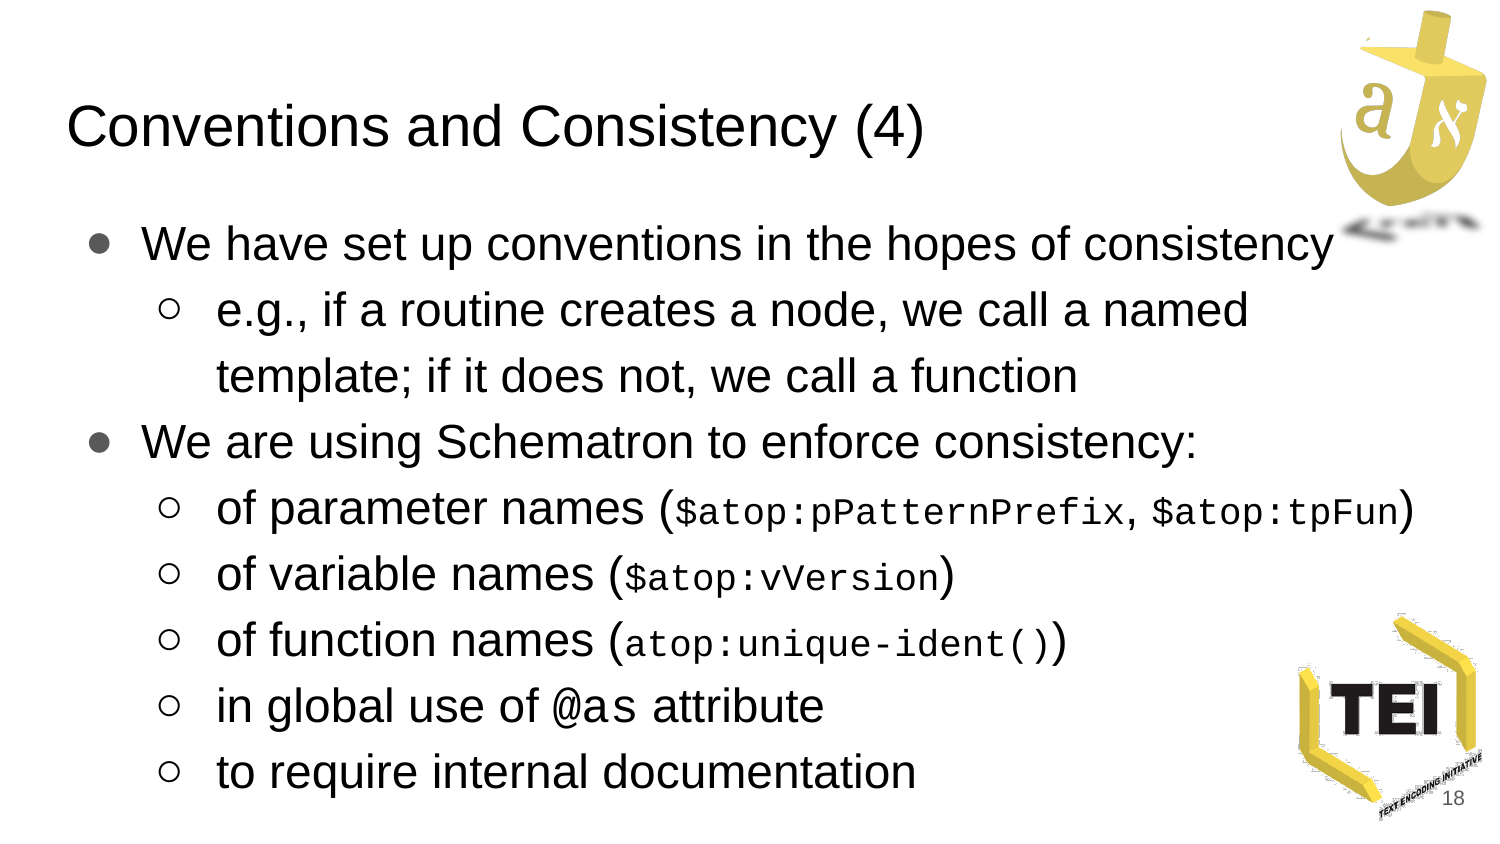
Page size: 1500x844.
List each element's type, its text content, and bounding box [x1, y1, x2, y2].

picture [1324, 0, 1497, 250]
list We have set up conventions in the hopes of consistency e.g., if a routine creates a node, we call a named template; if it does not, we call a function We are using Schematron to enforce consistency: of parameter names ($atop:pPatternPrefix, $atop:tpFun) of variable names ($atop:vVersion) of function names (atop:unique-ident()) in global use of @as attribute to require internal documentation [51, 189, 1449, 750]
slide_number <number> [1389, 764, 1480, 830]
title Conventions and Consistency (4) [51, 72, 1449, 167]
picture [1275, 604, 1500, 830]
